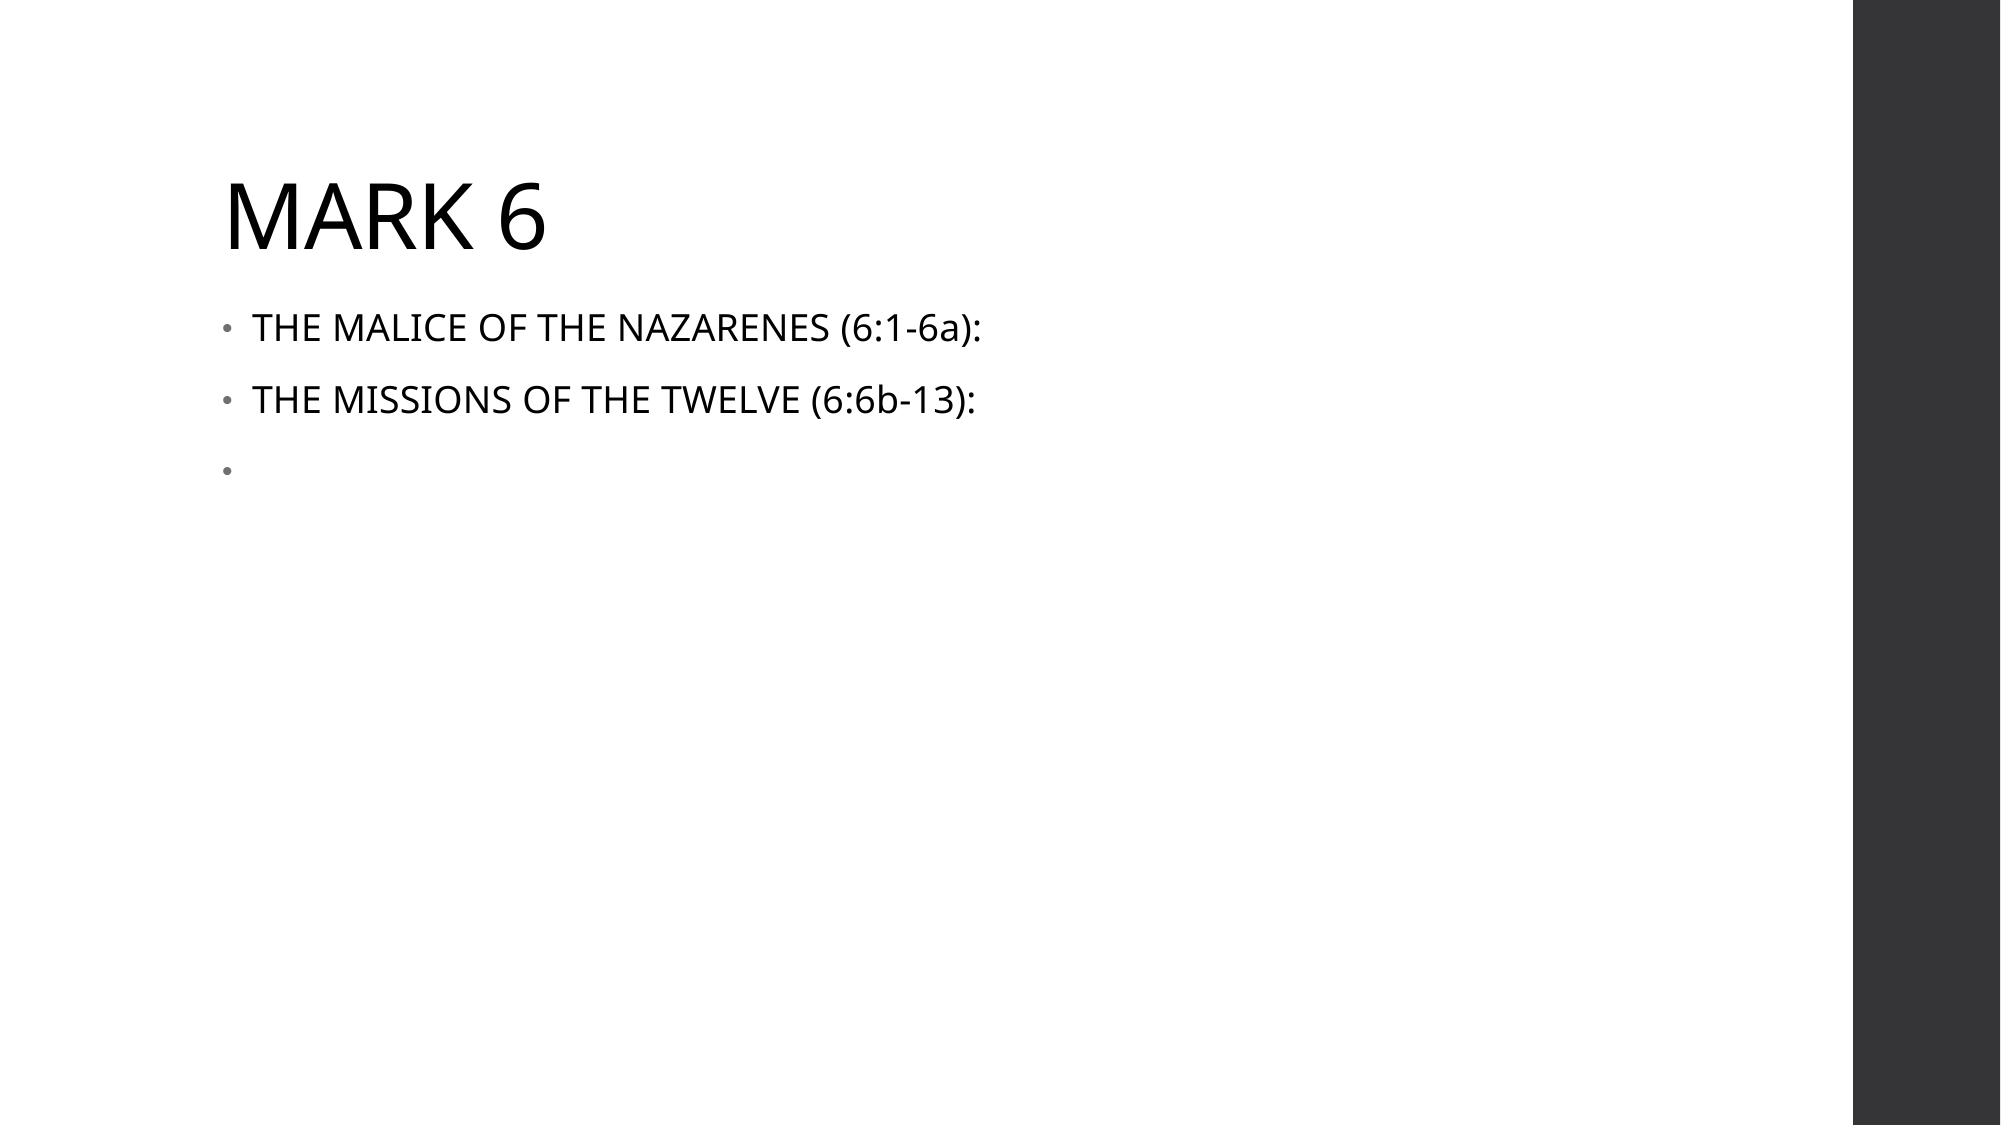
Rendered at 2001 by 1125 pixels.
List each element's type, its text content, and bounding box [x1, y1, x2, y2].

list THE MALICE OF THE NAZARENES (6:1-6a): THE MISSIONS OF THE TWELVE (6:6b-13): [206, 299, 1617, 1014]
title MARK 6 [206, 60, 1797, 278]
